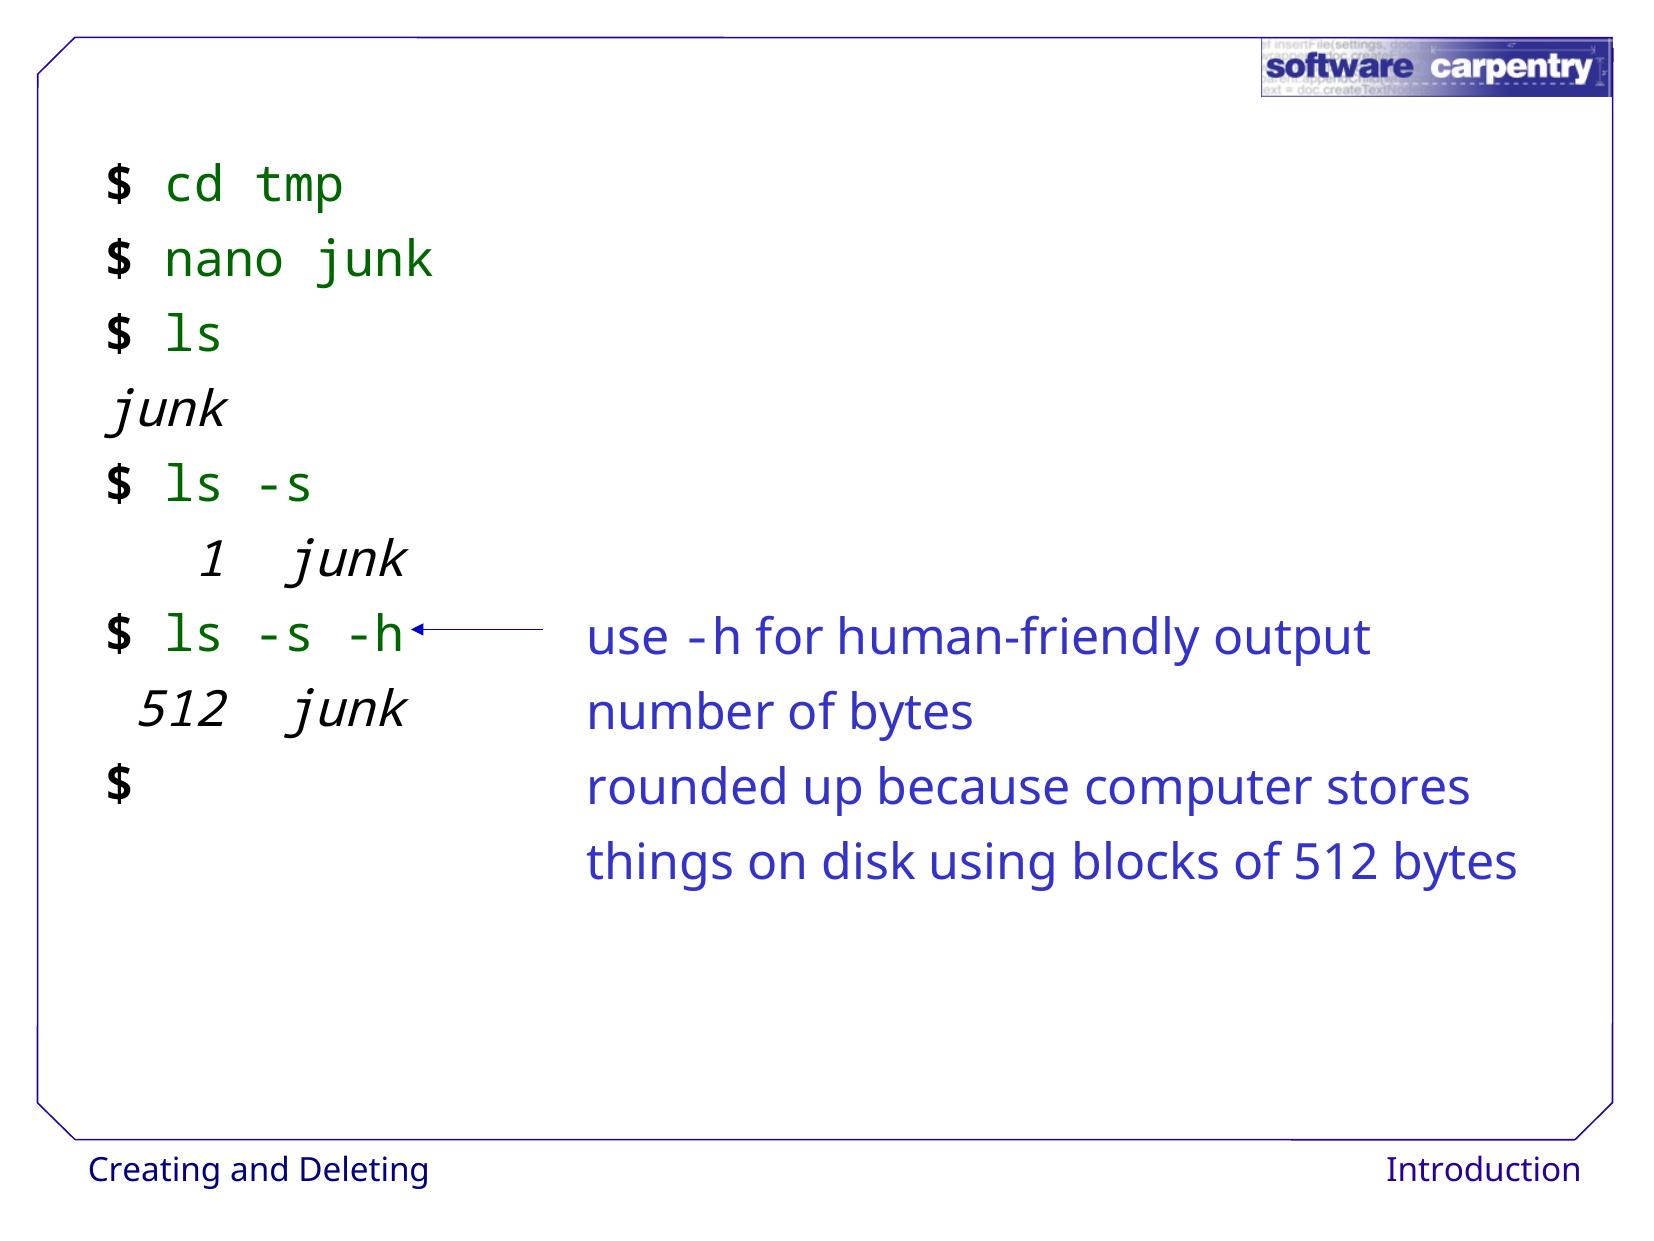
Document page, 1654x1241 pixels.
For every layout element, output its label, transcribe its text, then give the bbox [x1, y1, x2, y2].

text_box $ cd tmp $ nano junk $ ls junk $ ls -s 1 junk $ ls -s -h 512 junk $ [89, 128, 1512, 1037]
picture [1261, 39, 1613, 97]
text_box use -h for human-friendly output number of bytes rounded up because computer stores things on disk using blocks of 512 bytes [571, 582, 1546, 933]
